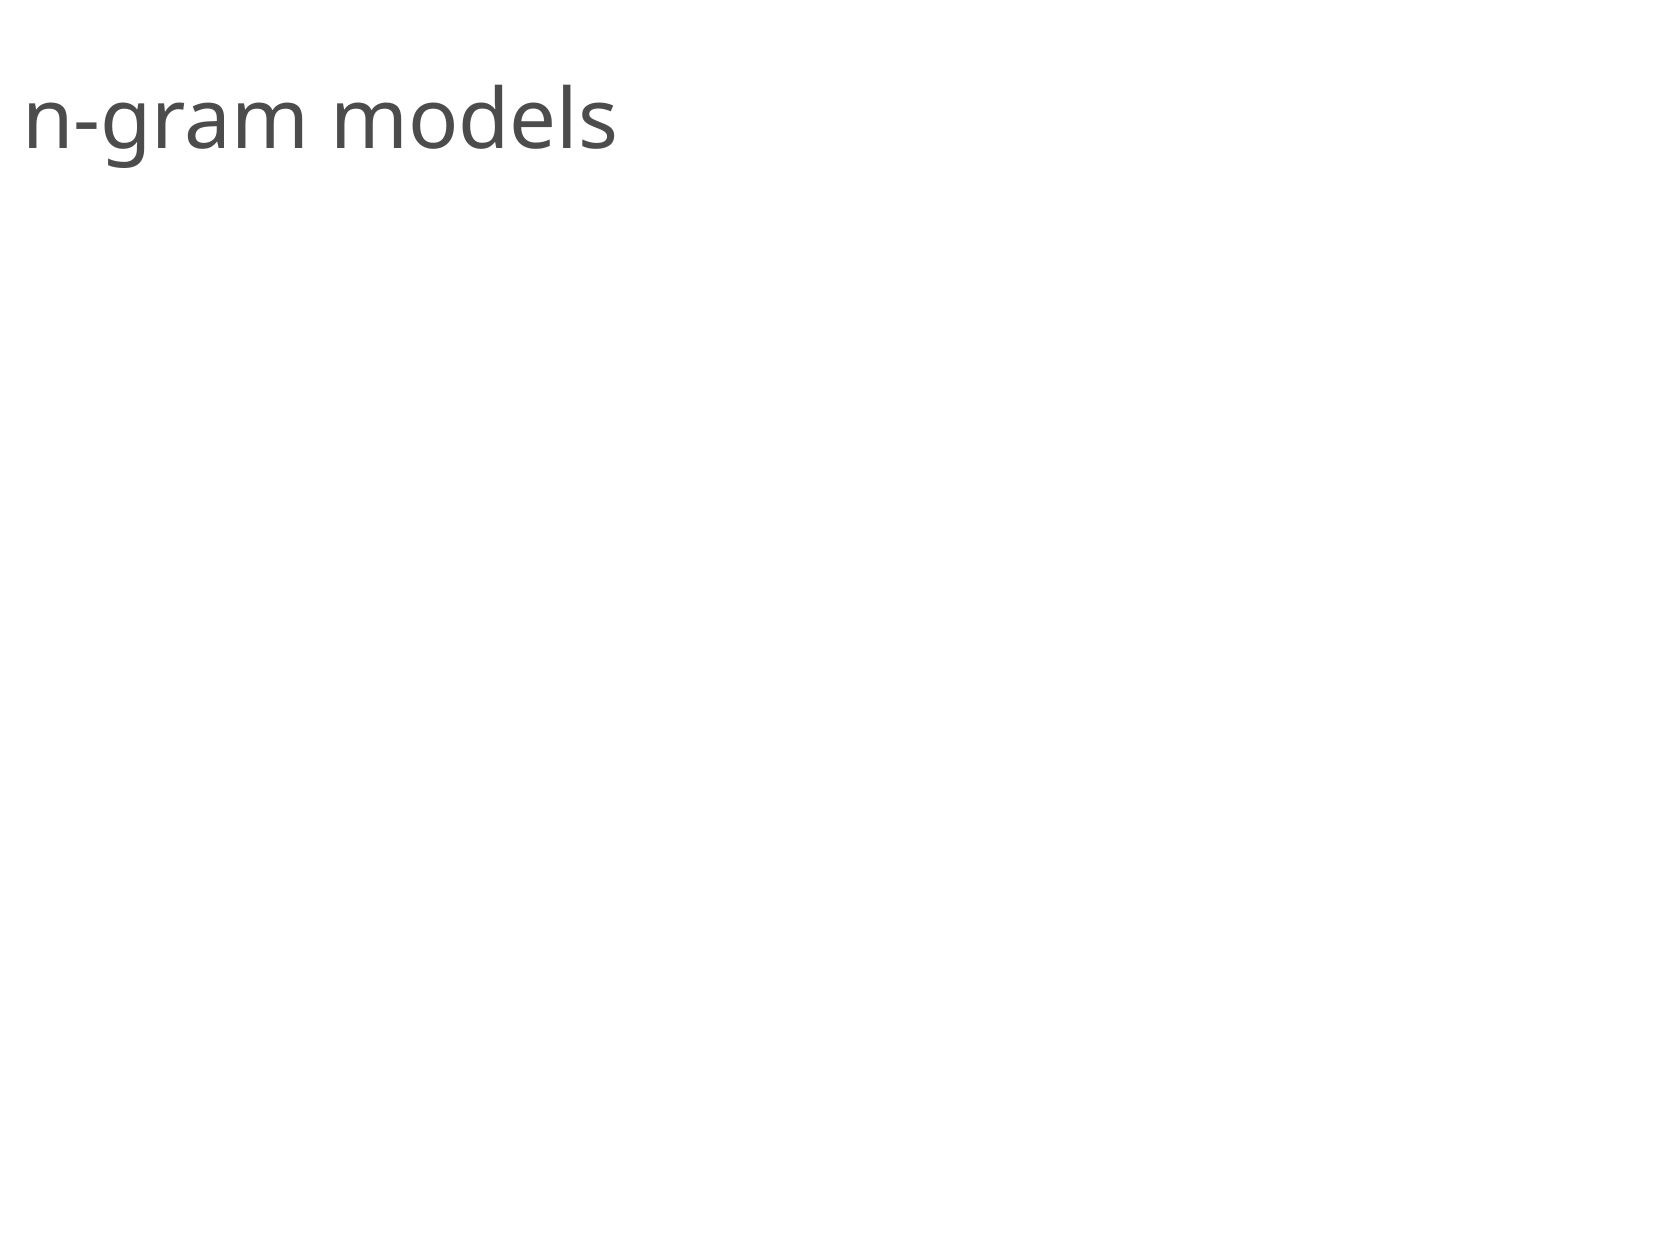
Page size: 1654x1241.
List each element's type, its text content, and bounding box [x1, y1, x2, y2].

title n-gram models [22, 26, 1654, 205]
